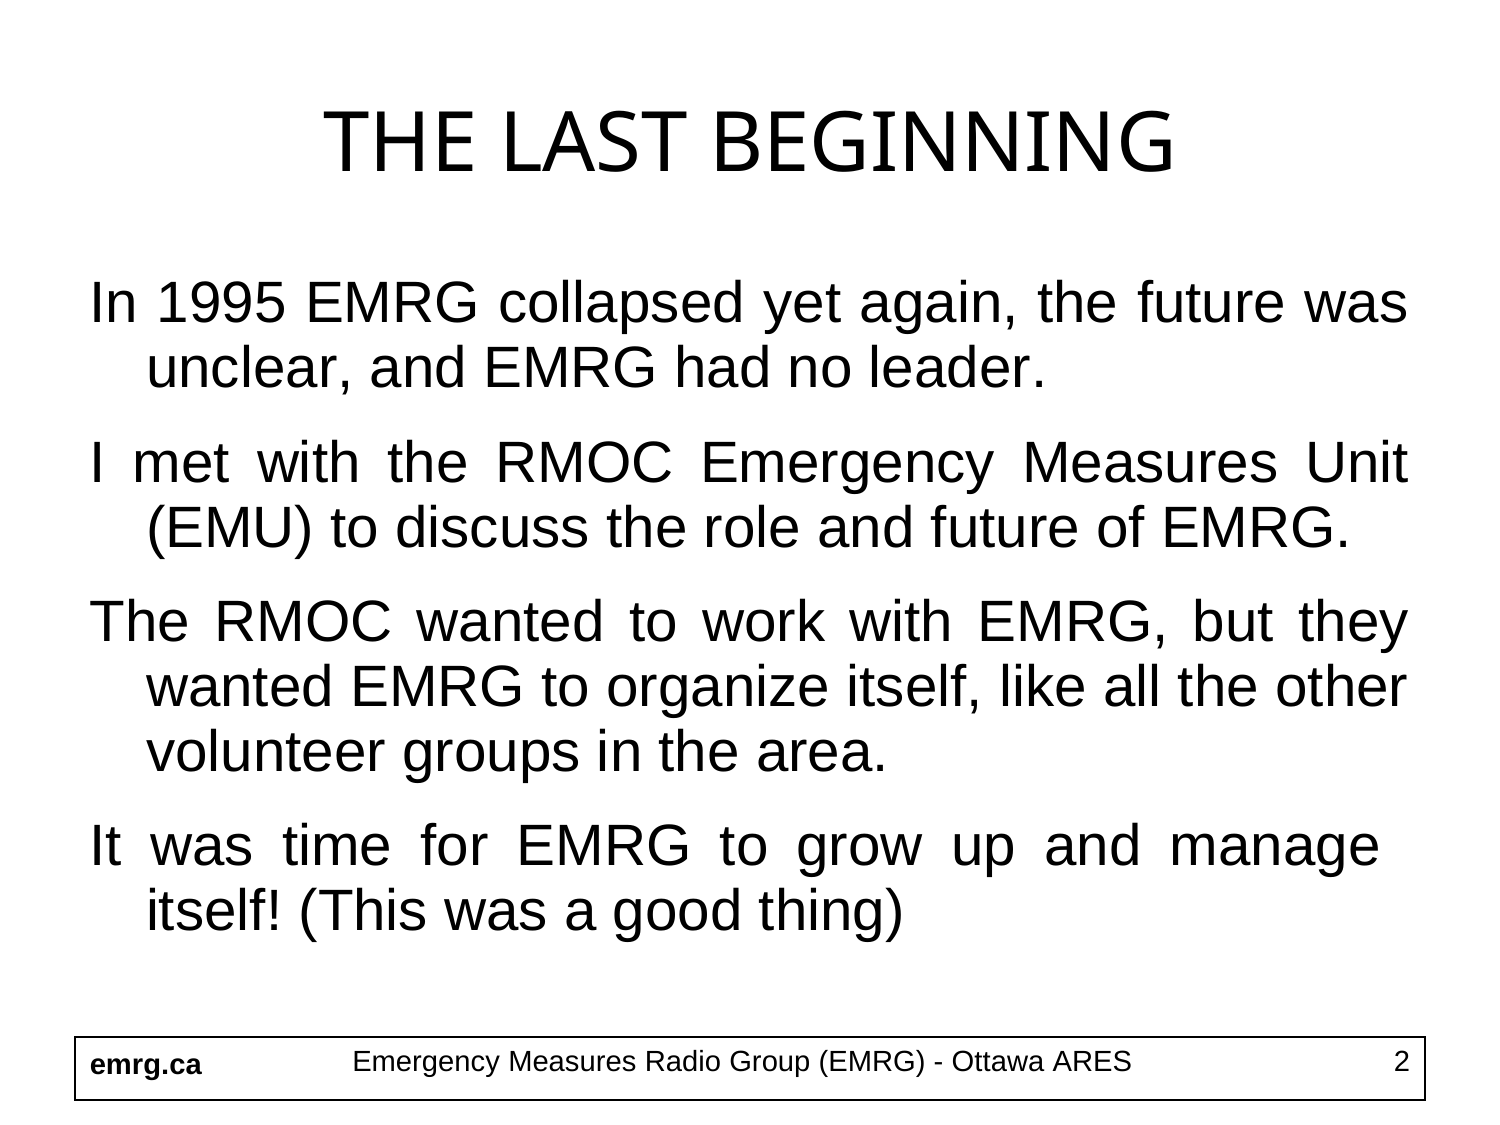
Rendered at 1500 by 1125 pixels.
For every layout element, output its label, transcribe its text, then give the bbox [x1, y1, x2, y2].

title THE LAST BEGINNING [75, 45, 1426, 233]
list In 1995 EMRG collapsed yet again, the future was unclear, and EMRG had no leader. I met with the RMOC Emergency Measures Unit (EMU) to discuss the role and future of EMRG. The RMOC wanted to work with EMRG, but they wanted EMRG to organize itself, like all the other volunteer groups in the area. It was time for EMRG to grow up and manage itself! (This was a good thing) [75, 262, 1426, 1006]
